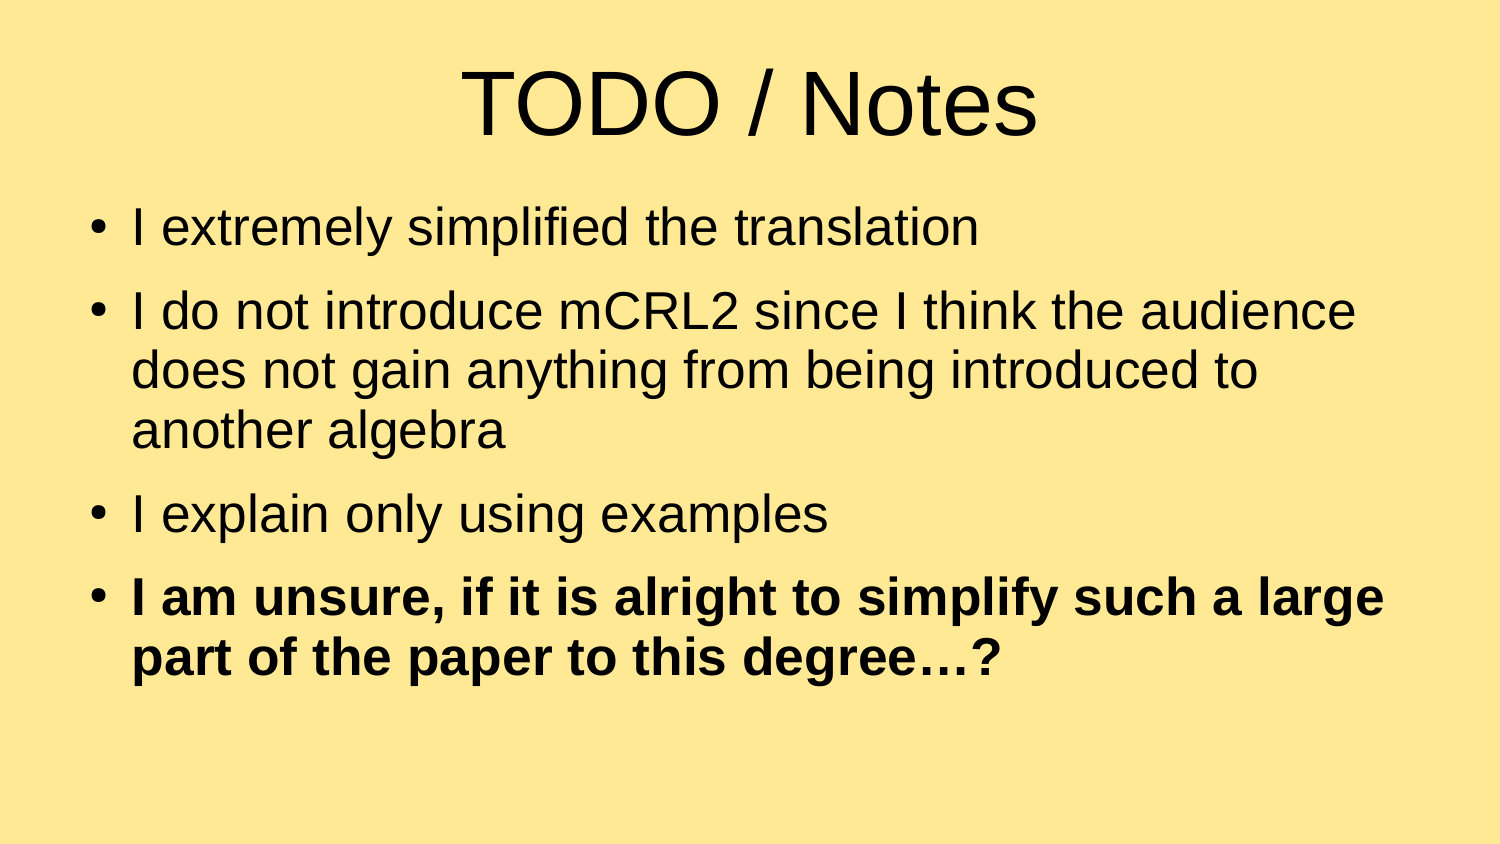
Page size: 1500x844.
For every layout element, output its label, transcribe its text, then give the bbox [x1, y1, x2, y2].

title TODO / Notes [75, 33, 1425, 175]
list I extremely simplified the translation I do not introduce mCRL2 since I think the audience does not gain anything from being introduced to another algebra I explain only using examples I am unsure, if it is alright to simplify such a large part of the paper to this degree…? [75, 197, 1425, 687]
